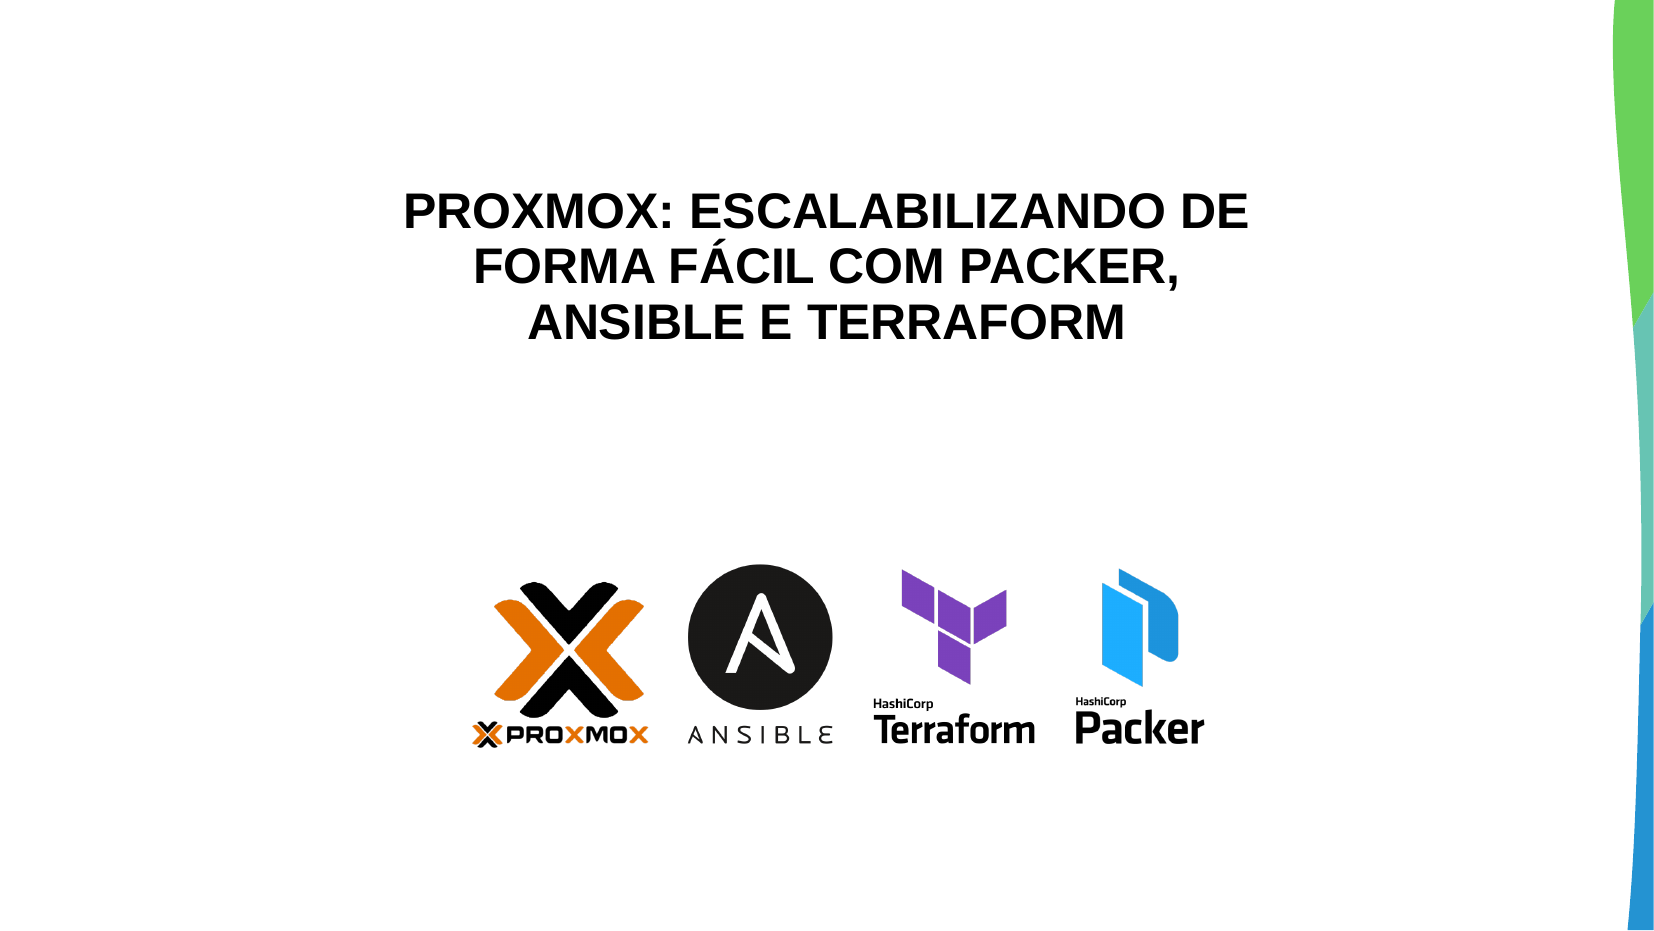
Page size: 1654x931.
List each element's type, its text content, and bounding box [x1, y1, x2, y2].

text_box PROXMOX: ESCALABILIZANDO DE FORMA FÁCIL COM PACKER, ANSIBLE E TERRAFORM [383, 175, 1270, 414]
picture [472, 531, 1270, 779]
